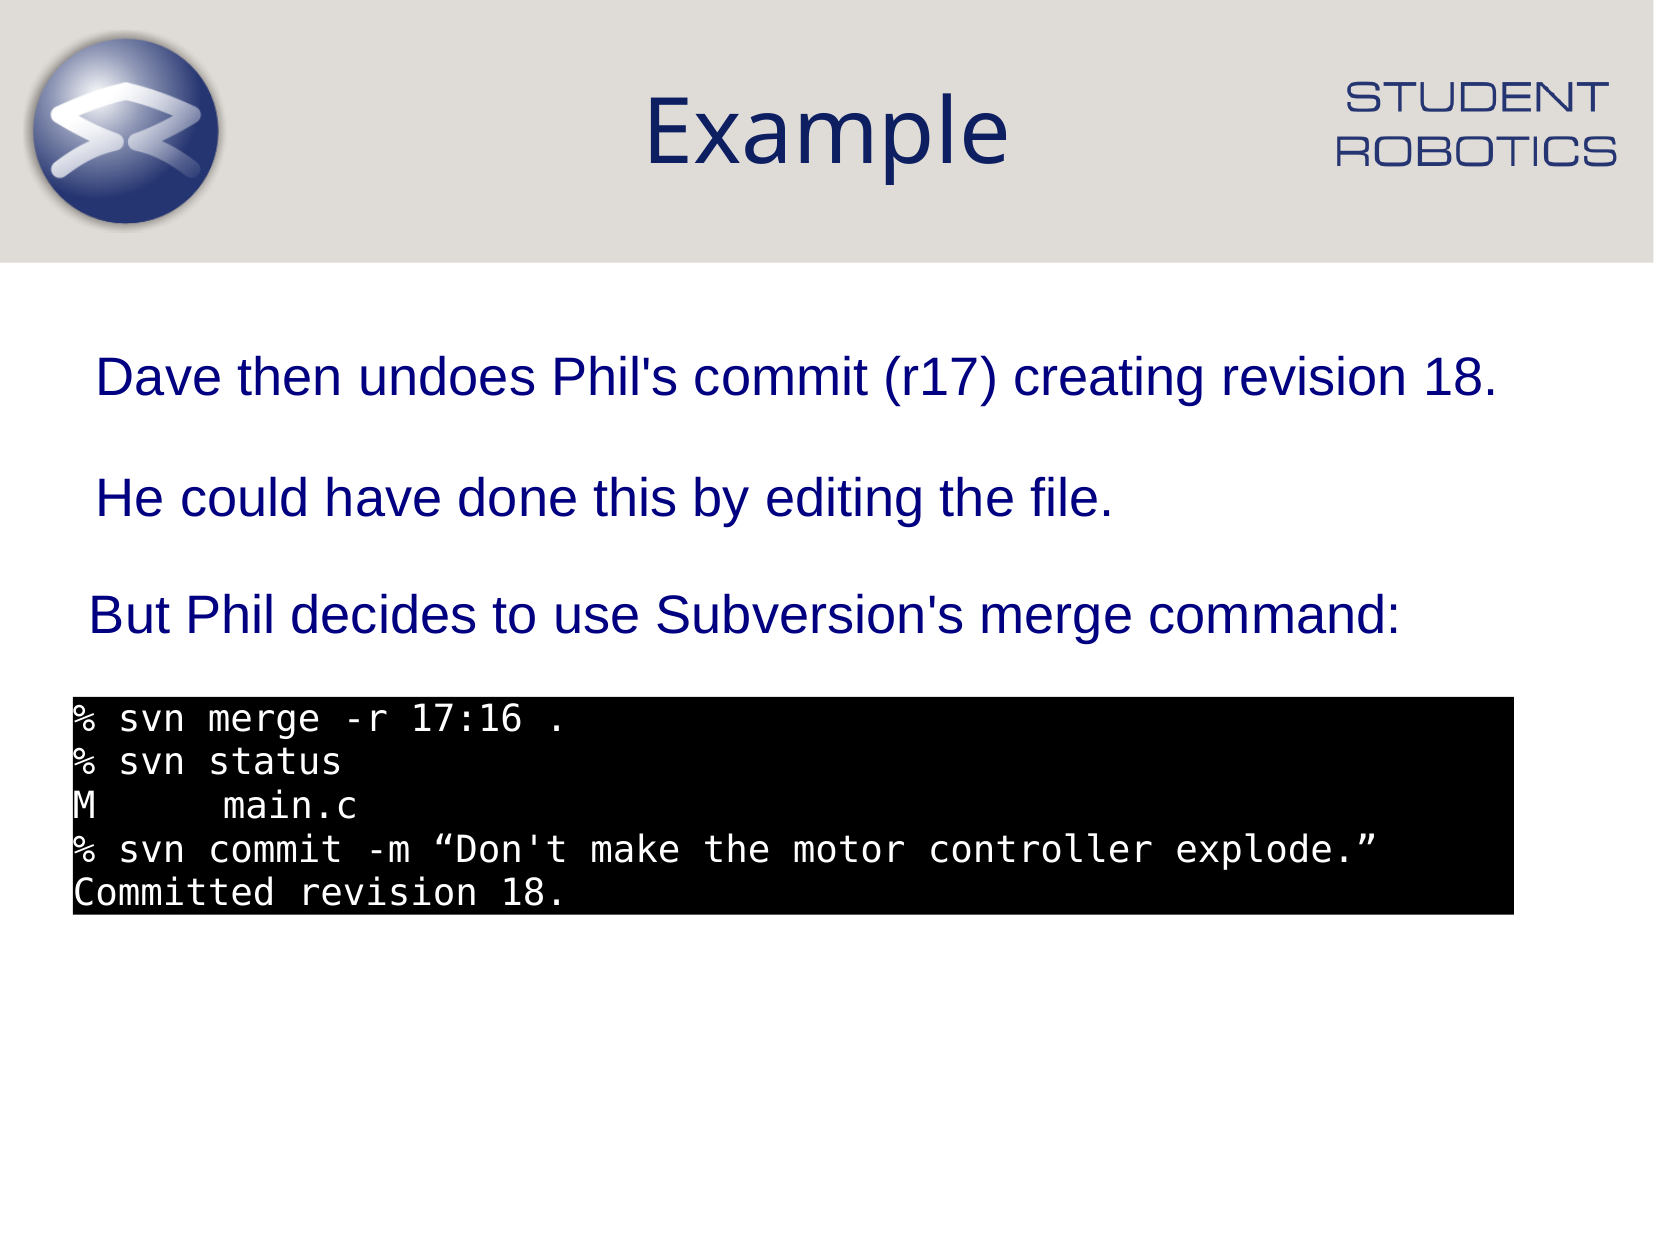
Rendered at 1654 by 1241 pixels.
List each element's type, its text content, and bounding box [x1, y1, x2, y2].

picture [9, 19, 82, 245]
title Example [82, 7, 1571, 250]
text_box Dave then undoes Phil's commit (r17) creating revision 18. He could have done this by editing the file. [95, 345, 1559, 548]
text_box % svn merge -r 17:16 . % svn status M main.c % svn commit -m “Don't make the motor controller explode.” Committed revision 18. [72, 696, 1514, 915]
picture [1571, 68, 1633, 174]
text_box But Phil decides to use Subversion's merge command: [88, 584, 1552, 652]
